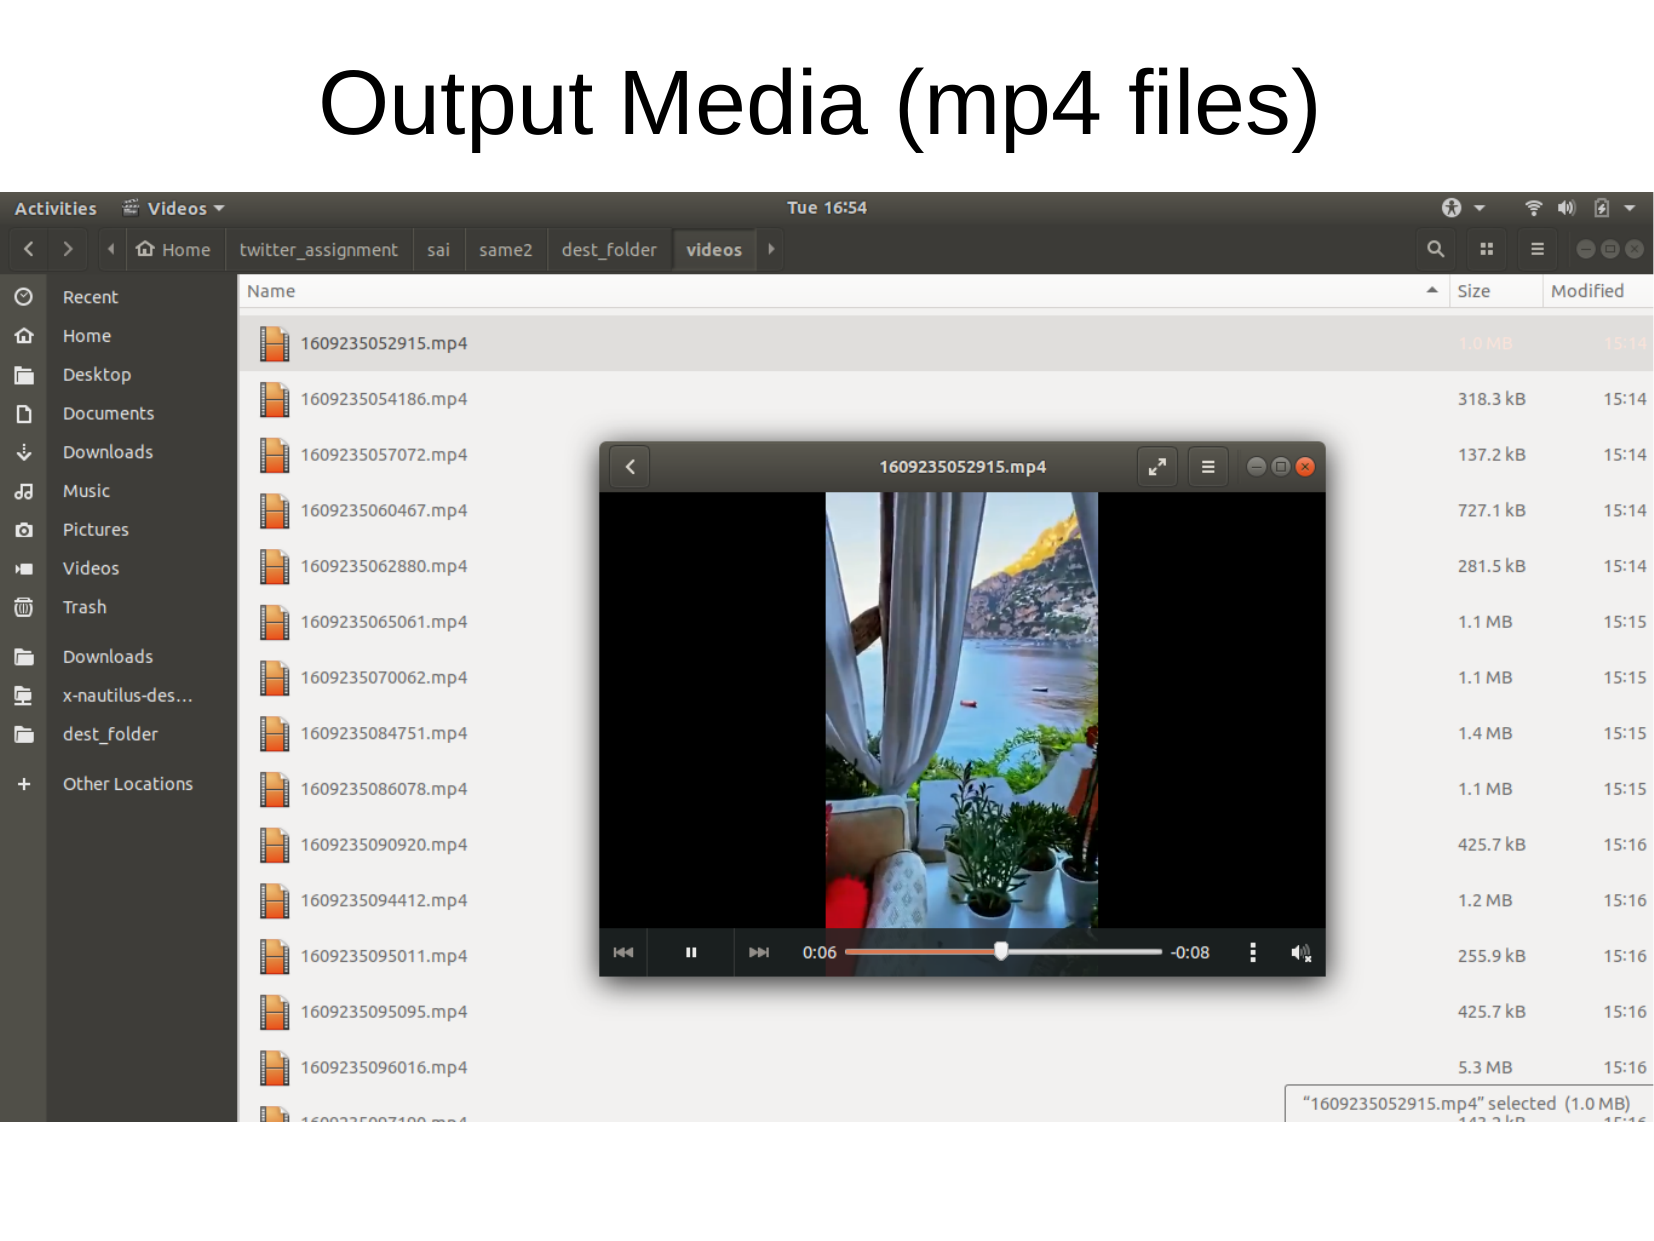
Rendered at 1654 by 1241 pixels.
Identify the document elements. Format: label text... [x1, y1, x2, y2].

picture [0, 192, 1654, 1123]
title Output Media (mp4 files) [76, 0, 1565, 192]
